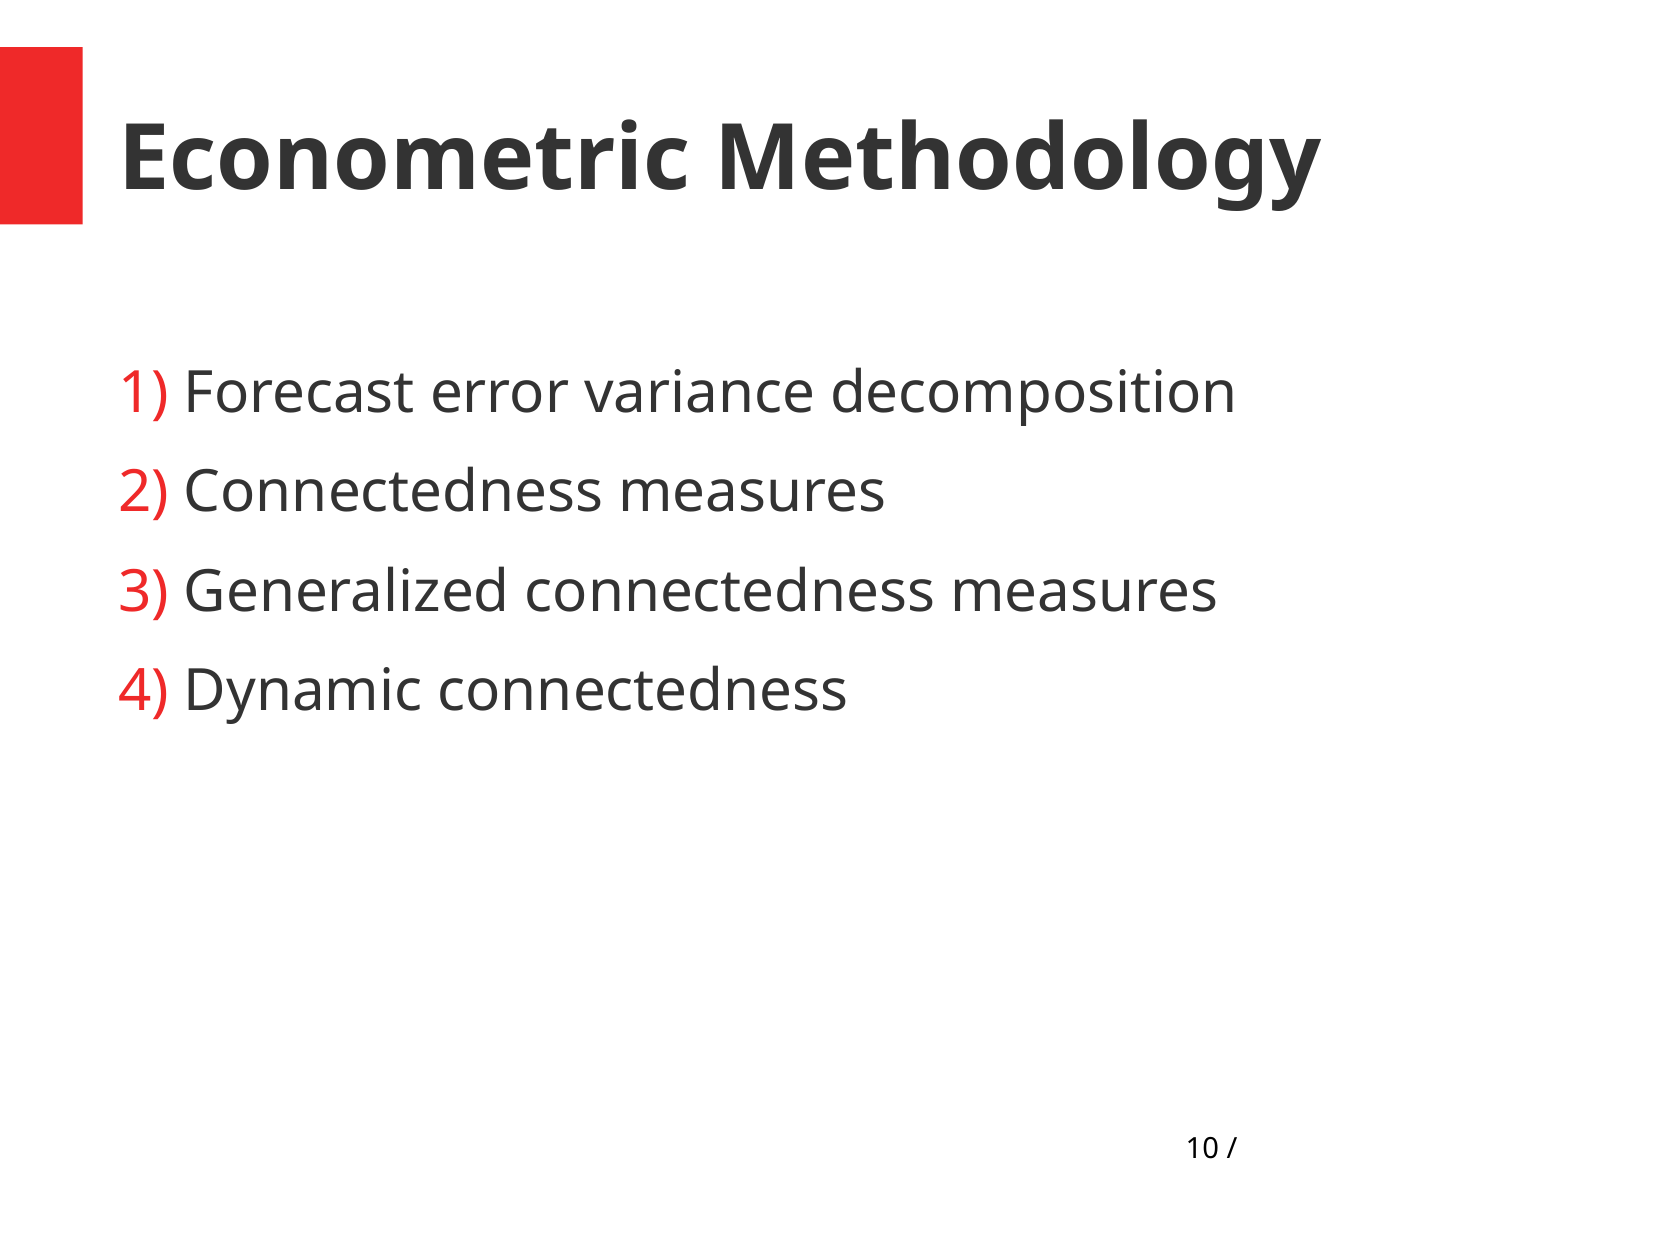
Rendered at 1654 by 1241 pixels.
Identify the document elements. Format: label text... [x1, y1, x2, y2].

list Forecast error variance decomposition Connectedness measures Generalized connectedness measures Dynamic connectedness [118, 354, 1536, 1074]
title Econometric Methodology [118, 49, 1571, 257]
text_box <number> / [1185, 1129, 1571, 1216]
